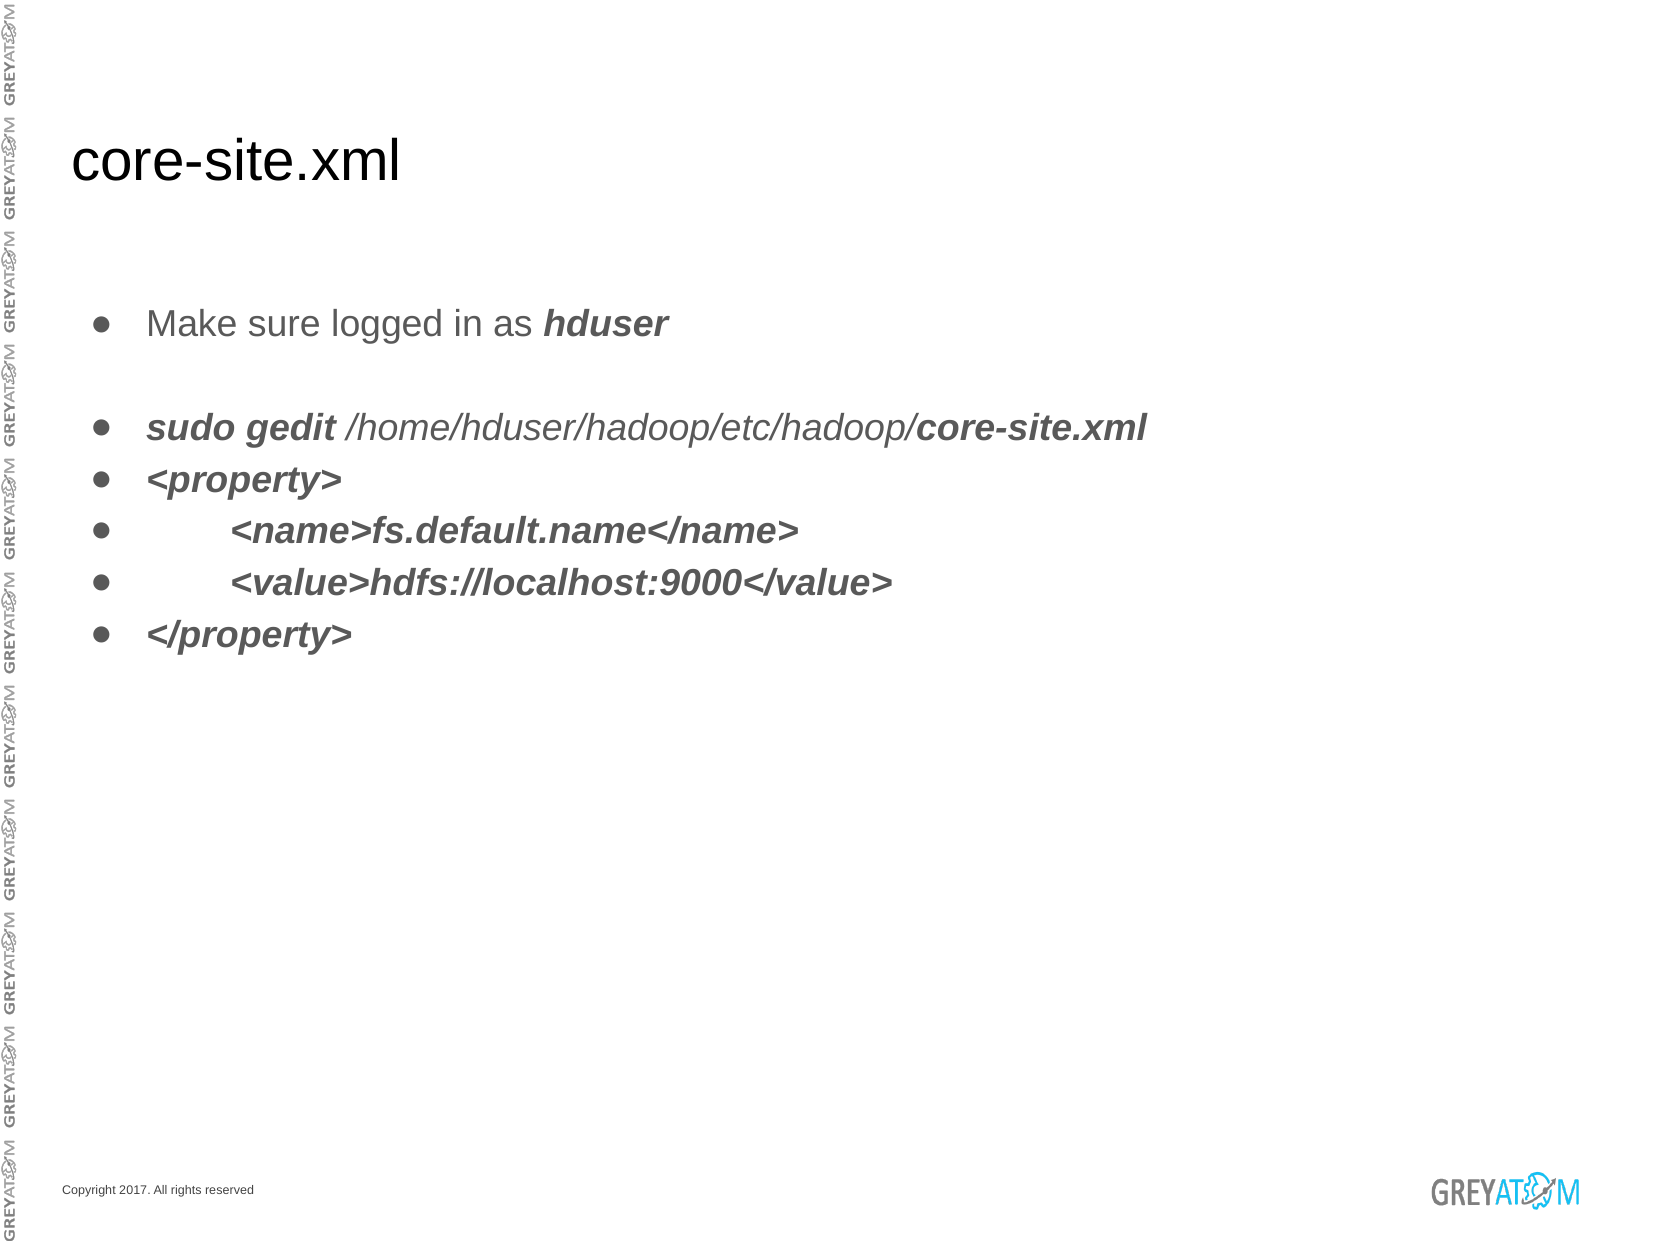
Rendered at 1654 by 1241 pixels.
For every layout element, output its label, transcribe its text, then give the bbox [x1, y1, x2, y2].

picture [1, 685, 17, 788]
picture [1, 799, 17, 901]
picture [1, 344, 17, 447]
picture [1, 458, 17, 560]
text_box Make sure logged in as hduser sudo gedit /home/hduser/hadoop/etc/hadoop/core-site.xml <property> <name>fs.default.name</name> <value>hdfs://localhost:9000</value> </property> [56, 277, 1597, 1102]
picture [1, 117, 17, 220]
picture [1, 231, 17, 333]
picture [1, 4, 17, 106]
picture [1, 1026, 17, 1128]
picture [1, 912, 17, 1015]
picture [1, 572, 17, 674]
picture [1430, 1168, 1581, 1212]
picture [1, 1140, 17, 1241]
text_box core-site.xml [56, 107, 1597, 245]
